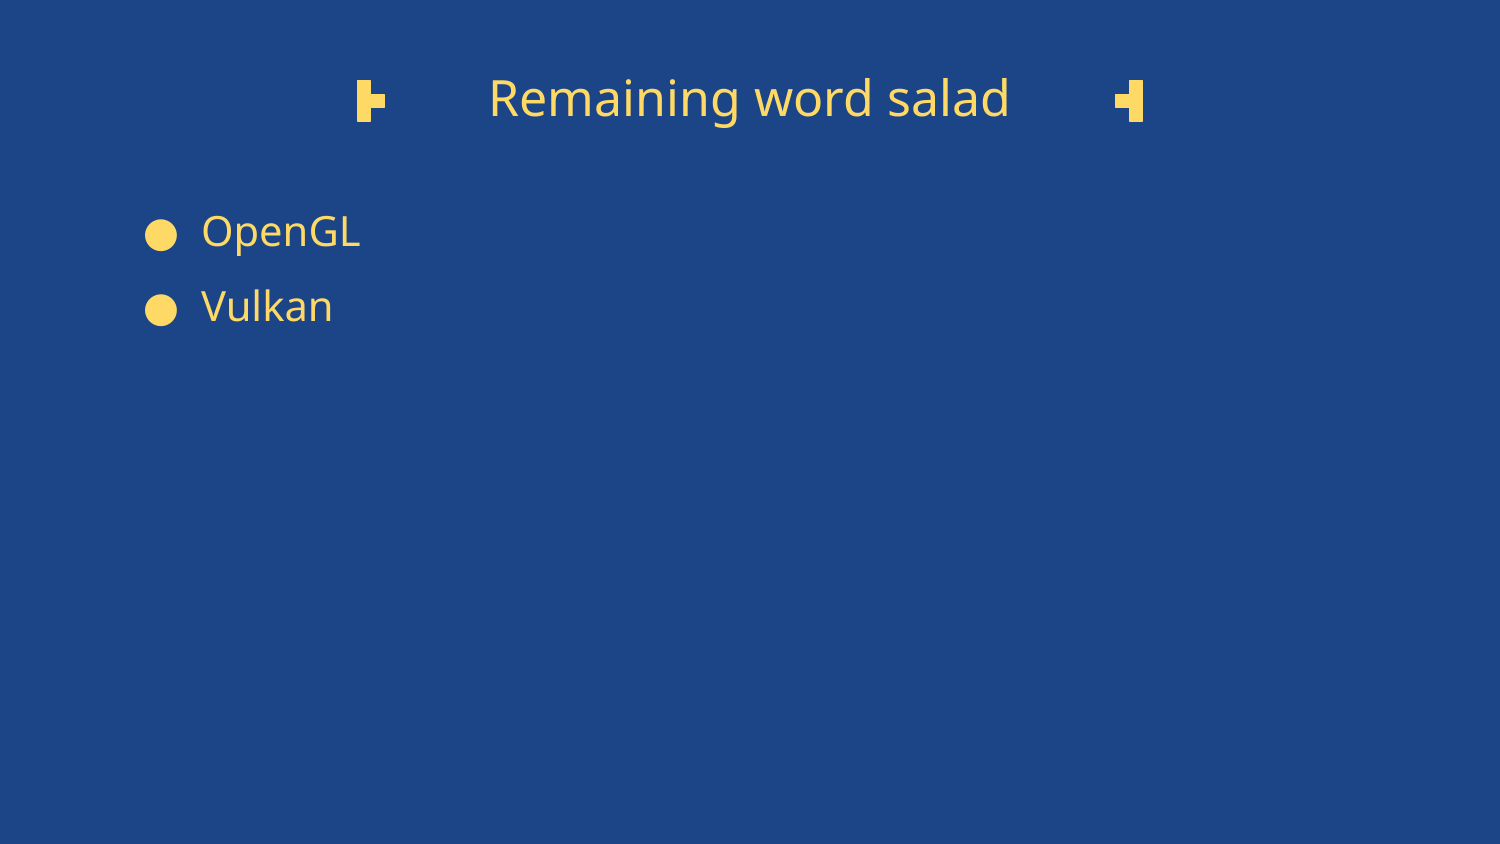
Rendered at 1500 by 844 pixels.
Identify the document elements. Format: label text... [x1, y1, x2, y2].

text_box [357, 81, 384, 121]
list OpenGL Vulkan [111, 164, 1389, 748]
title Remaining word salad [51, 48, 1449, 142]
text_box [1116, 81, 1143, 121]
